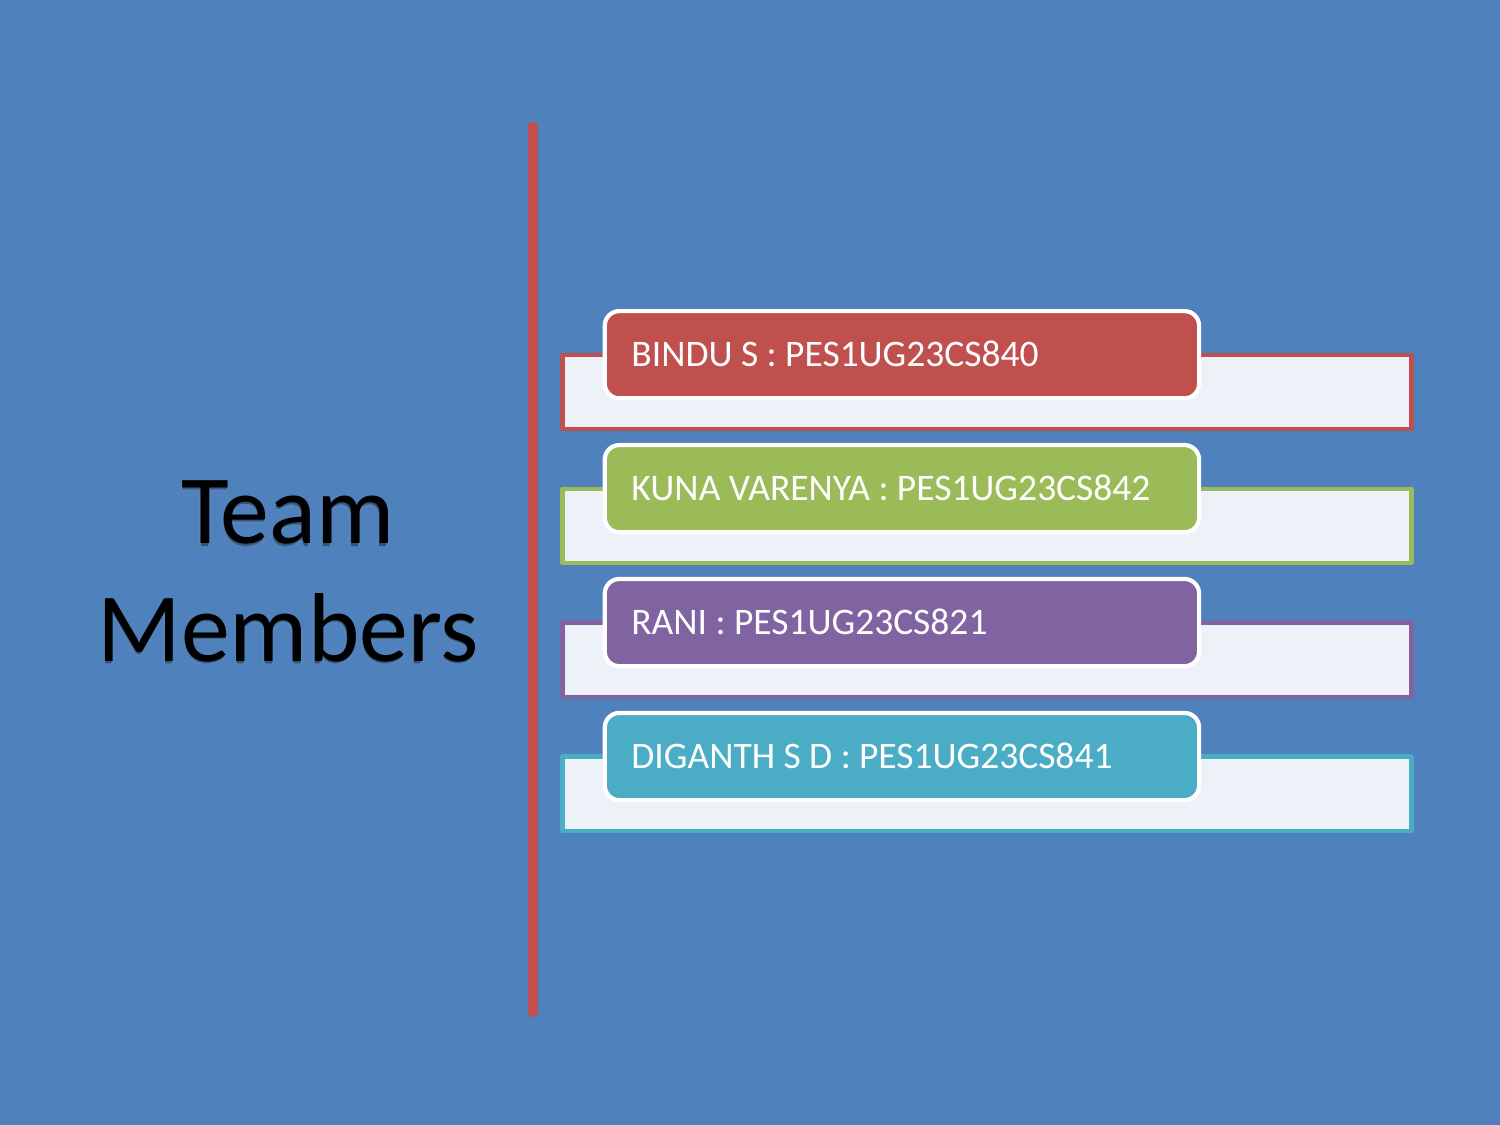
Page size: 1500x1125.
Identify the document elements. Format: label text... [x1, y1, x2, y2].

text_box KUNA VARENYA : PES1UG23CS842 [604, 445, 1200, 533]
text_box RANI : PES1UG23CS821 [604, 578, 1200, 667]
title Team Members [78, 105, 499, 1022]
text_box BINDU S : PES1UG23CS840 [604, 311, 1200, 399]
text_box DIGANTH S D : PES1UG23CS841 [604, 712, 1200, 801]
text_box [0, 0, 1500, 1125]
